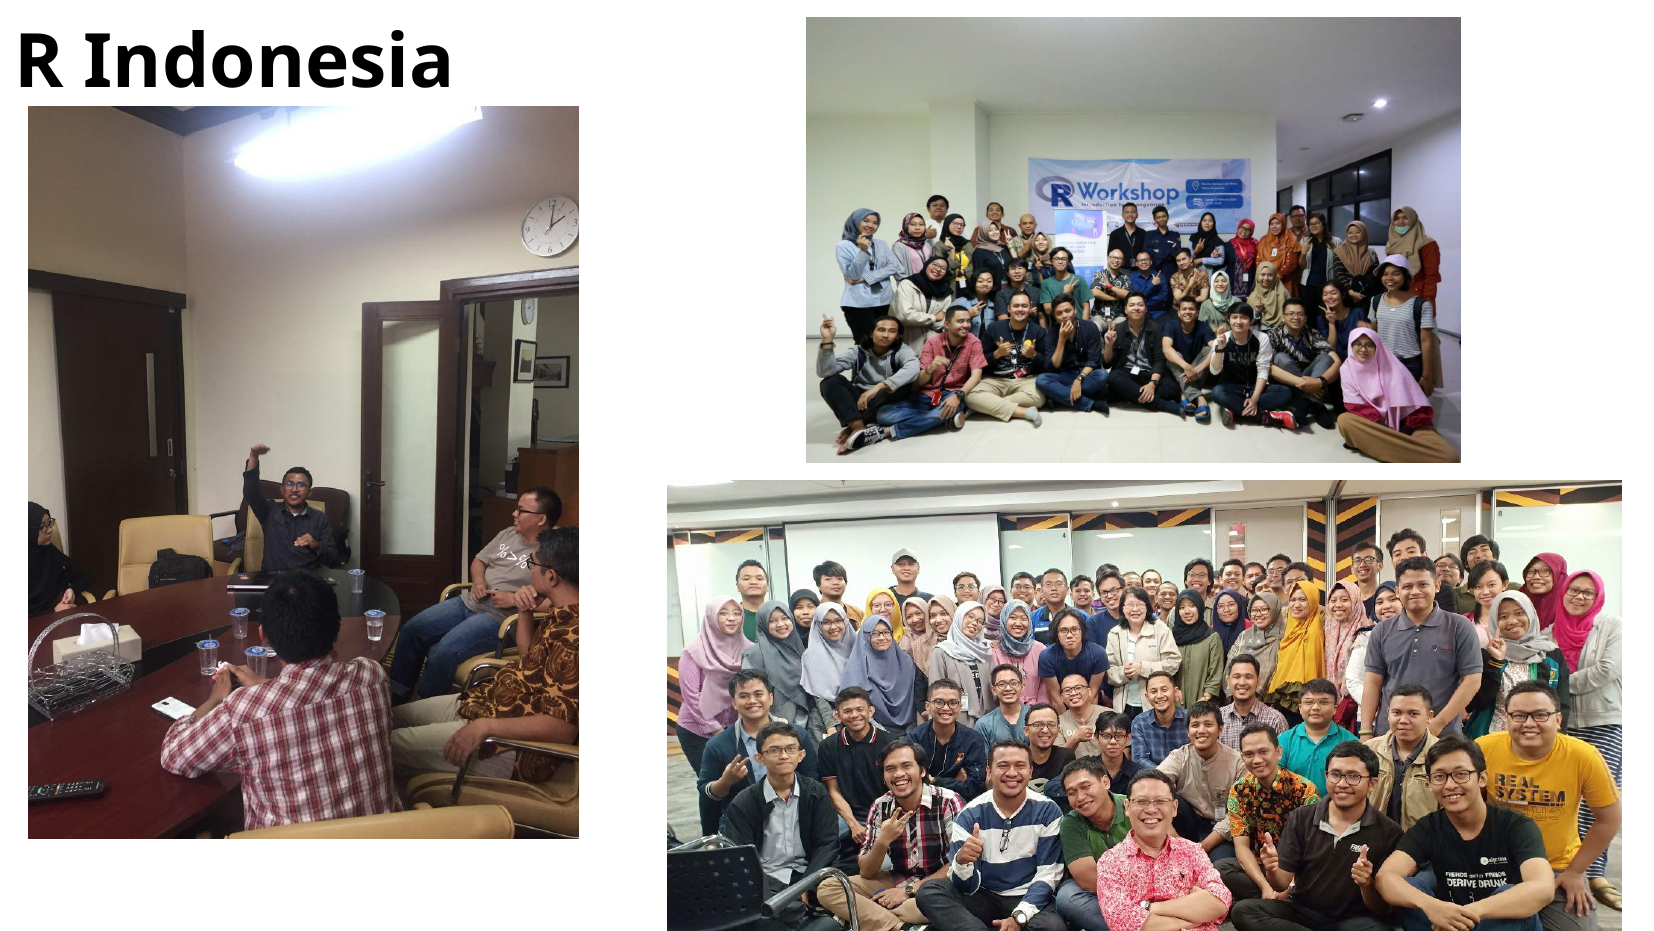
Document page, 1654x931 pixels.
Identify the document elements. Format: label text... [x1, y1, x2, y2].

text_box R Indonesia [0, 0, 1018, 103]
picture [806, 17, 1461, 463]
picture [28, 106, 579, 839]
picture [667, 480, 1622, 931]
